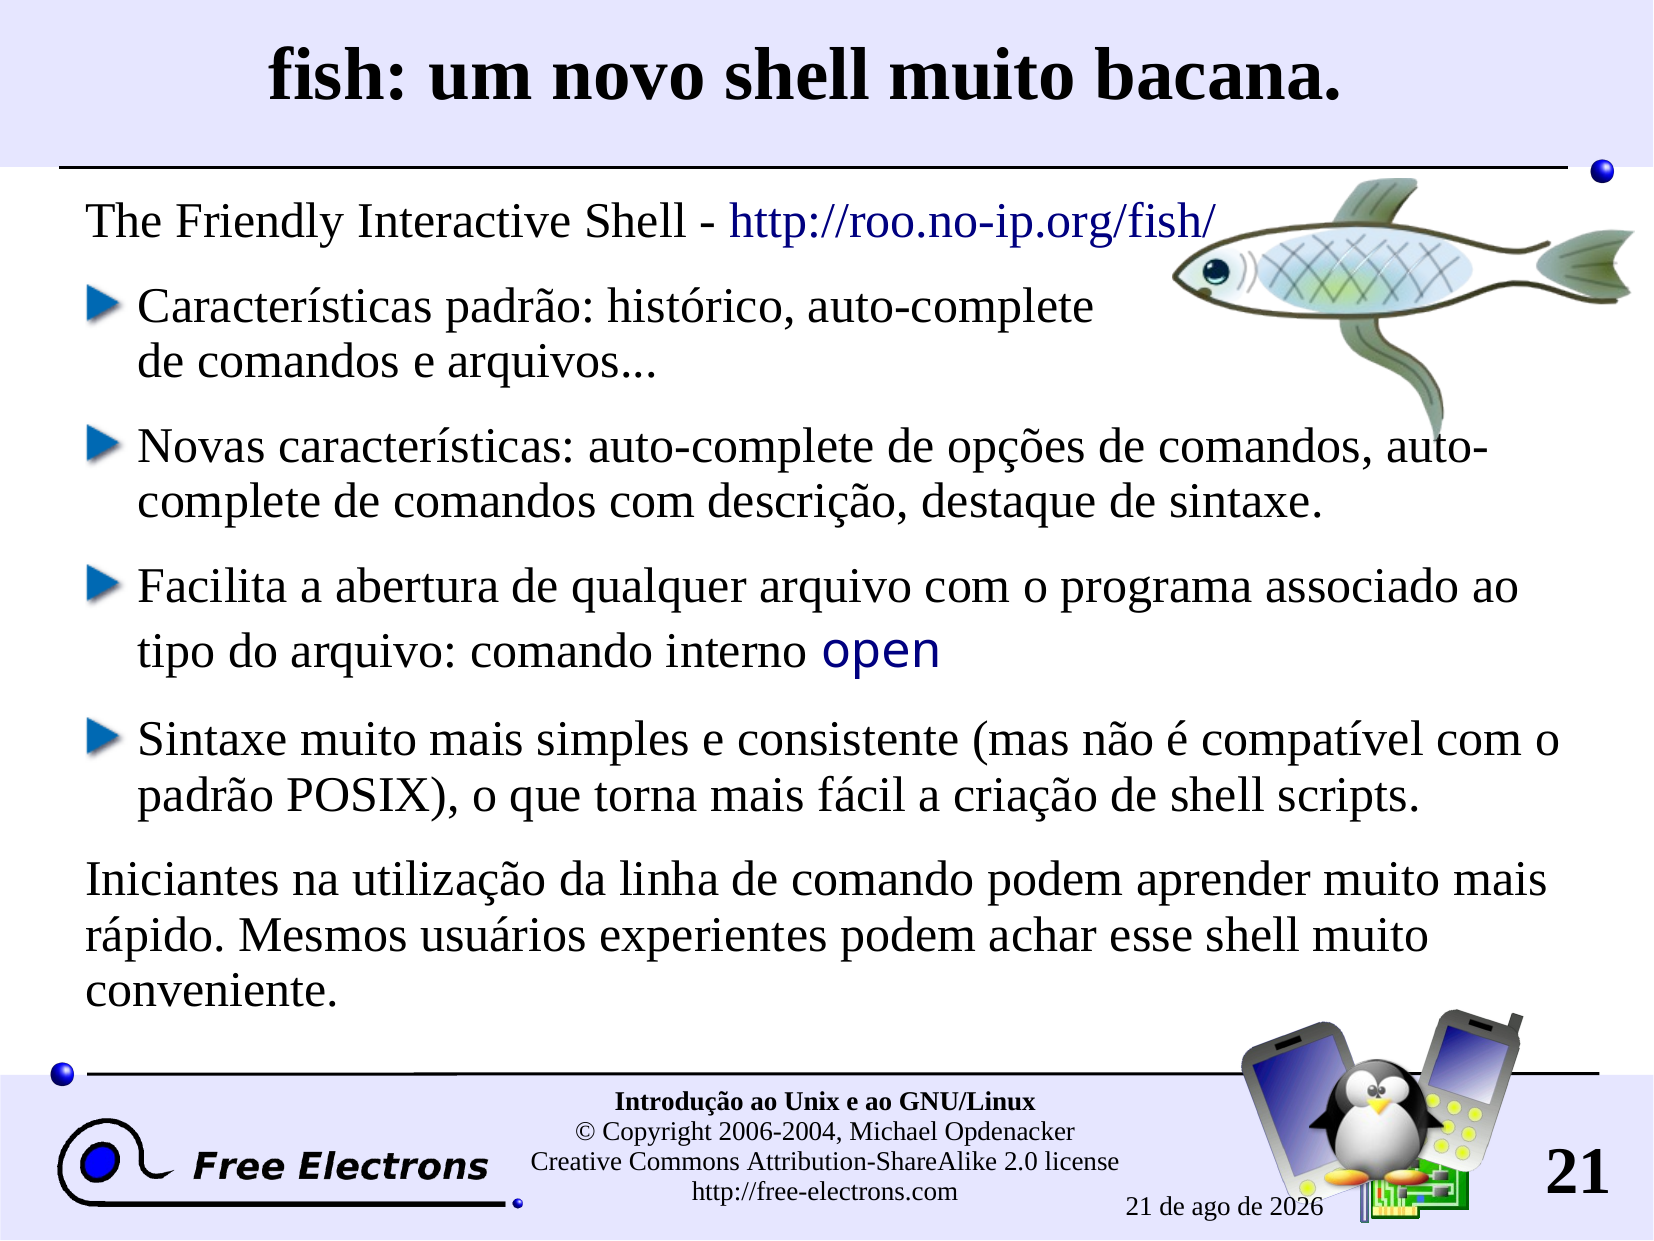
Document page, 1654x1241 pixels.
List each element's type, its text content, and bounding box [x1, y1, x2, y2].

picture [1232, 1068, 1520, 1241]
picture [1286, 1198, 1293, 1214]
picture [1172, 178, 1635, 444]
list The Friendly Interactive Shell - http://roo.no-ip.org/fish/ Características padrão: histórico, auto-complete de comandos e arquivos... Novas características: auto-complete de opções de comandos, auto-complete de comandos com descrição, destaque de sintaxe. Facilita a abertura de qualquer arquivo com o programa associado ao tipo do arquivo: comando interno open Sintaxe muito mais simples e consistente (mas não é compatível com o padrão POSIX), o que torna mais fácil a criação de shell scripts. Iniciantes na utilização da linha de comando podem aprender muito mais rápido. Mesmos usuários experientes podem achar esse shell muito conveniente. [67, 193, 1567, 1068]
title fish: um novo shell muito bacana. [60, 25, 1551, 124]
picture [50, 1107, 527, 1216]
